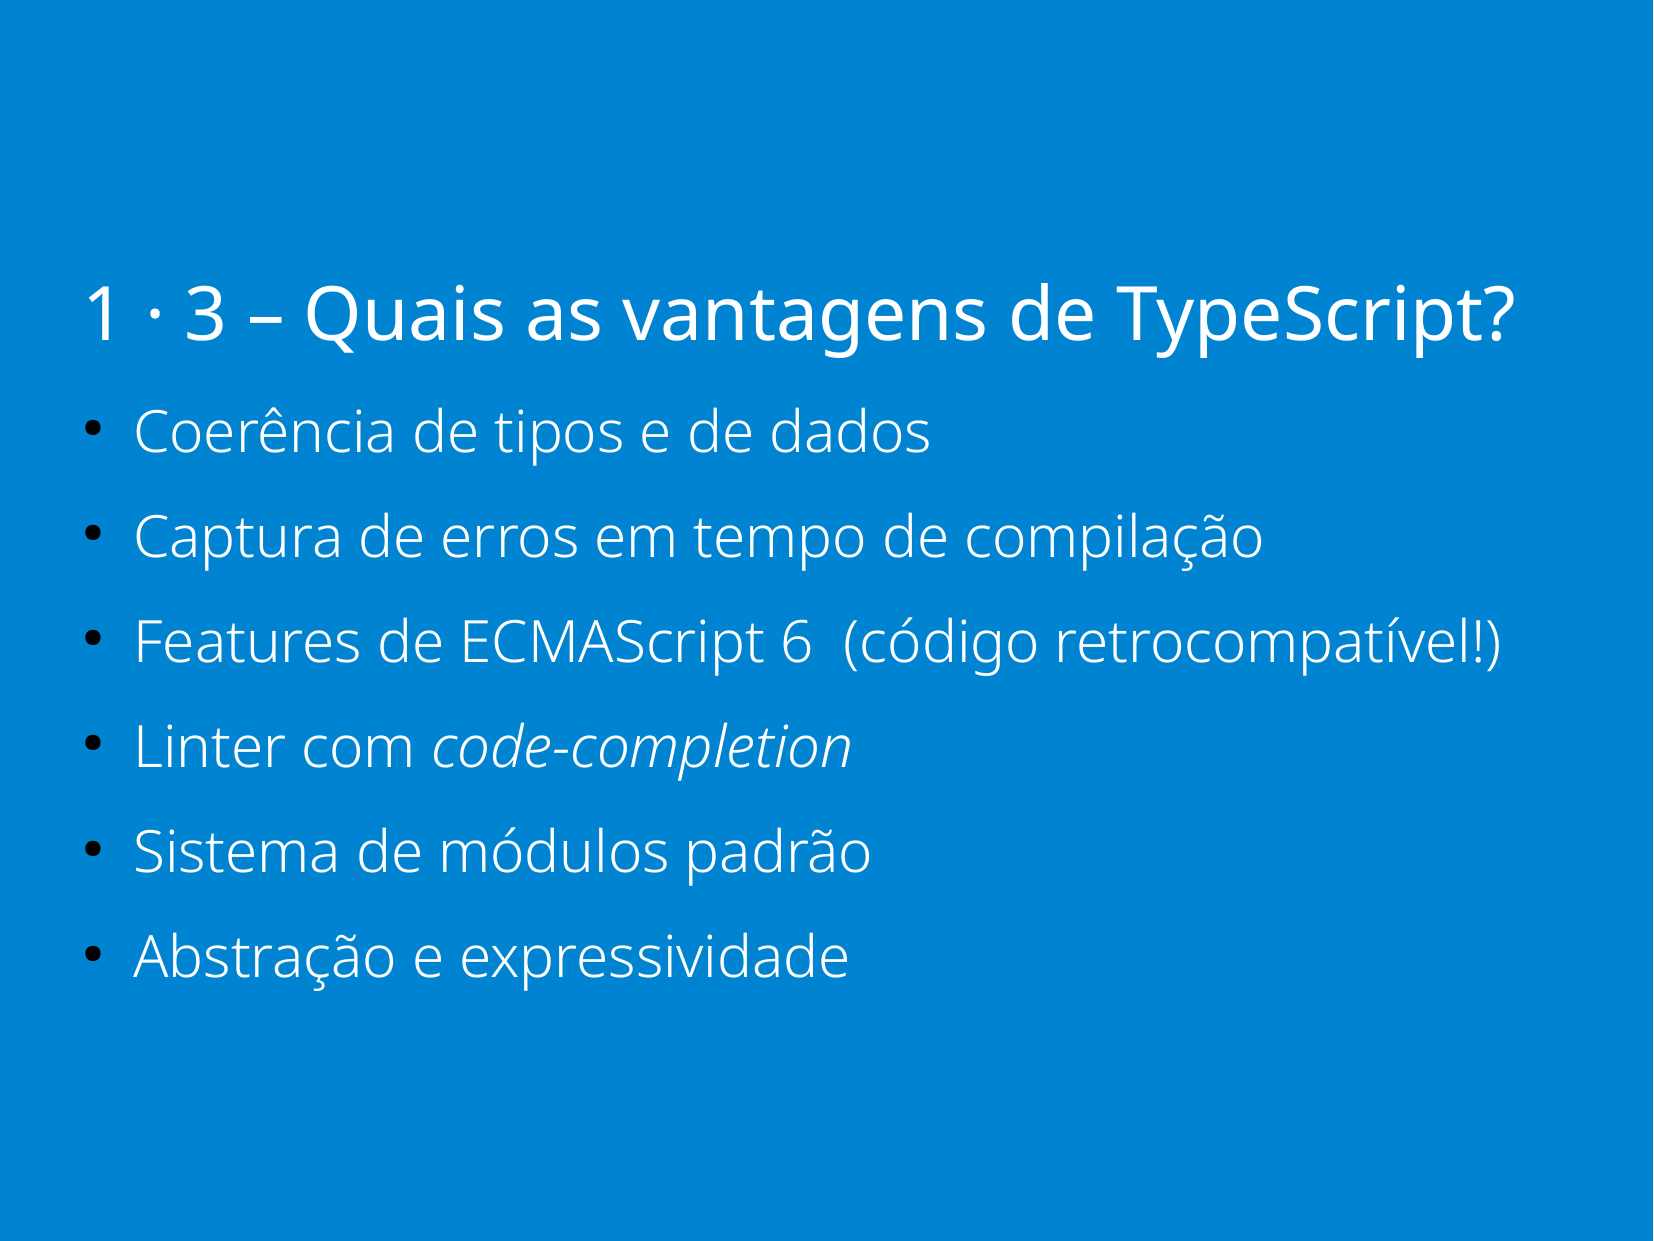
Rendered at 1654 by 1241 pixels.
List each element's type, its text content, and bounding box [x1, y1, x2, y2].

title 1 · 3 – Quais as vantagens de TypeScript? [82, 248, 1571, 375]
list Coerência de tipos e de dados Captura de erros em tempo de compilação Features de ECMAScript 6 (código retrocompatível!) Linter com code-completion Sistema de módulos padrão Abstração e expressividade [82, 389, 1571, 1010]
